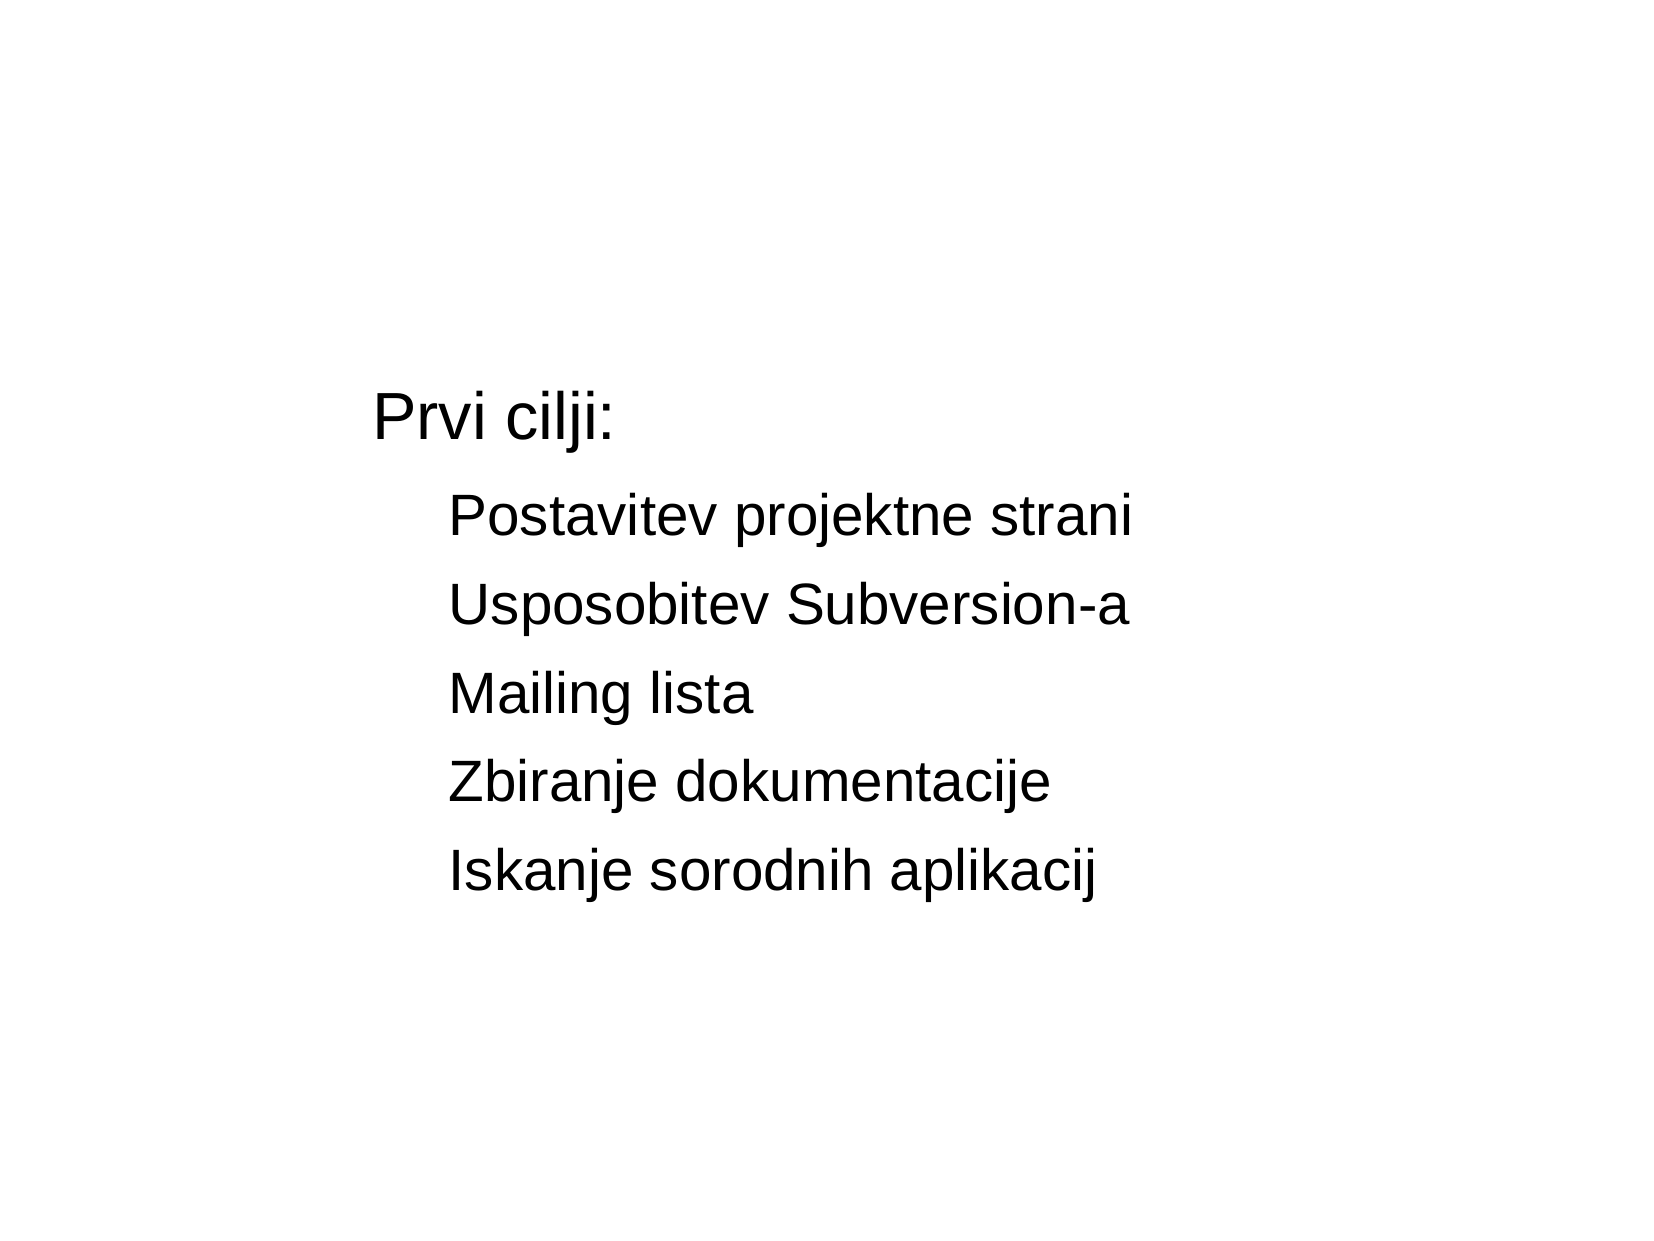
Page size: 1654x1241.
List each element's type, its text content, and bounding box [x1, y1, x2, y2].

list Prvi cilji: Postavitev projektne strani Usposobitev Subversion-a Mailing lista Zbiranje dokumentacije Iskanje sorodnih aplikacij [354, 378, 1247, 903]
